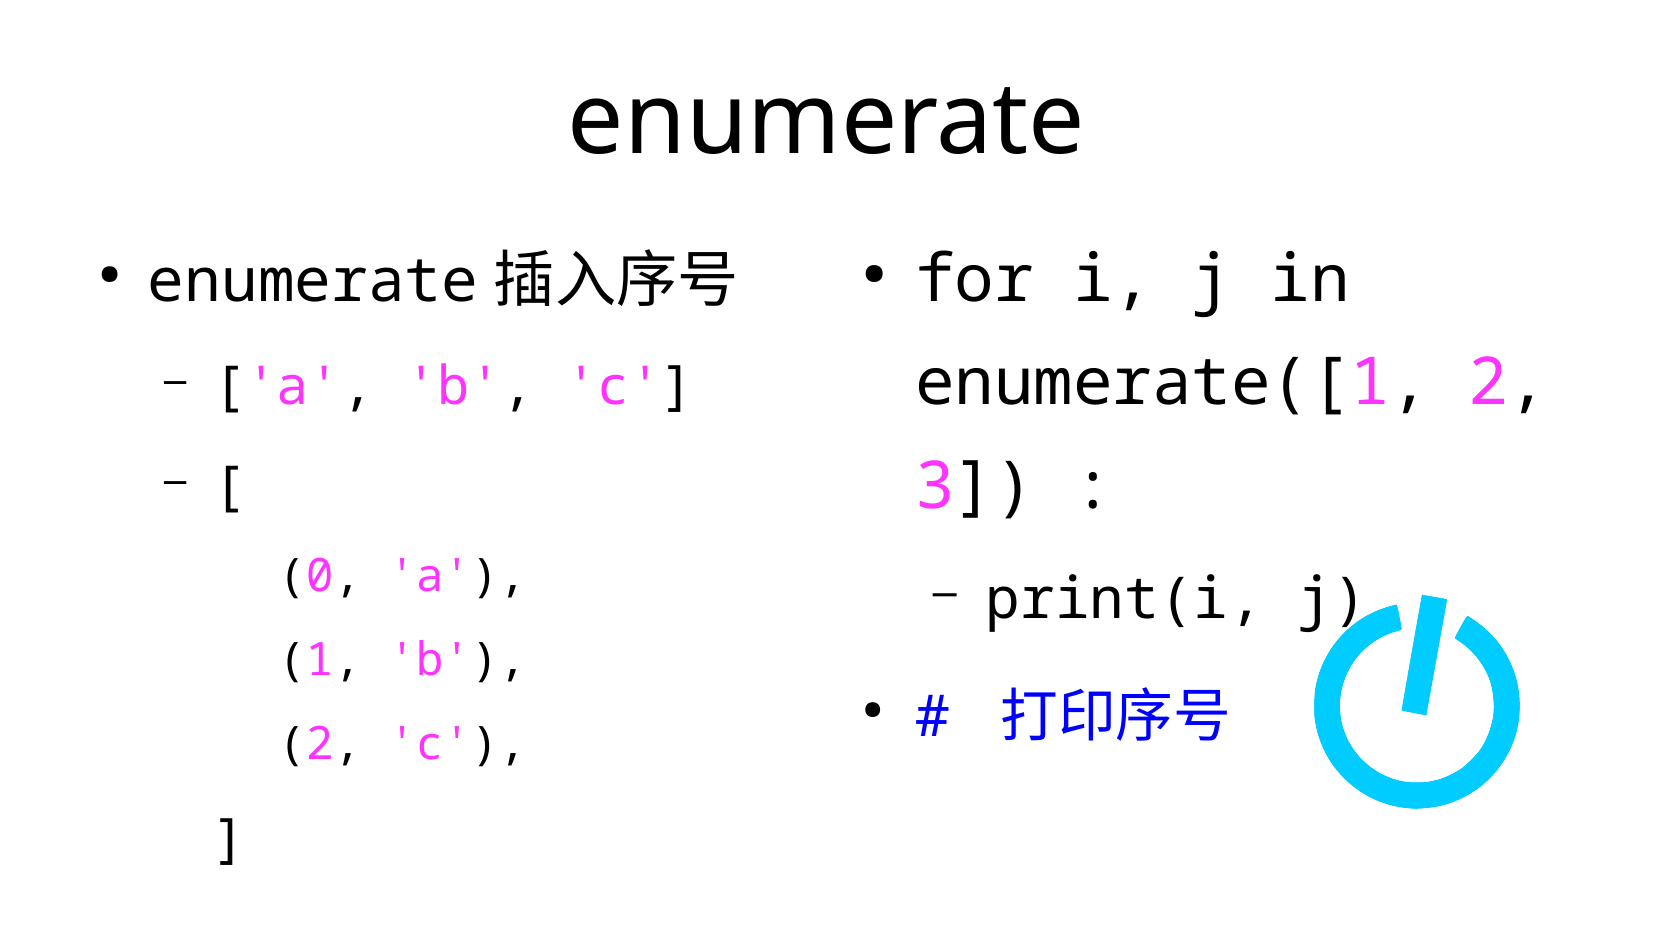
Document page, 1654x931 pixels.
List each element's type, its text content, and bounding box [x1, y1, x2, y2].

list for i, j in enumerate([1, 2, 3]) : print(i, j) # 打印序号 [845, 217, 1572, 756]
title enumerate [82, 37, 1571, 193]
list enumerate插入序号 ['a', 'b', 'c'] [ (0, 'a'), (1, 'b'), (2, 'c'), ] [82, 217, 809, 875]
